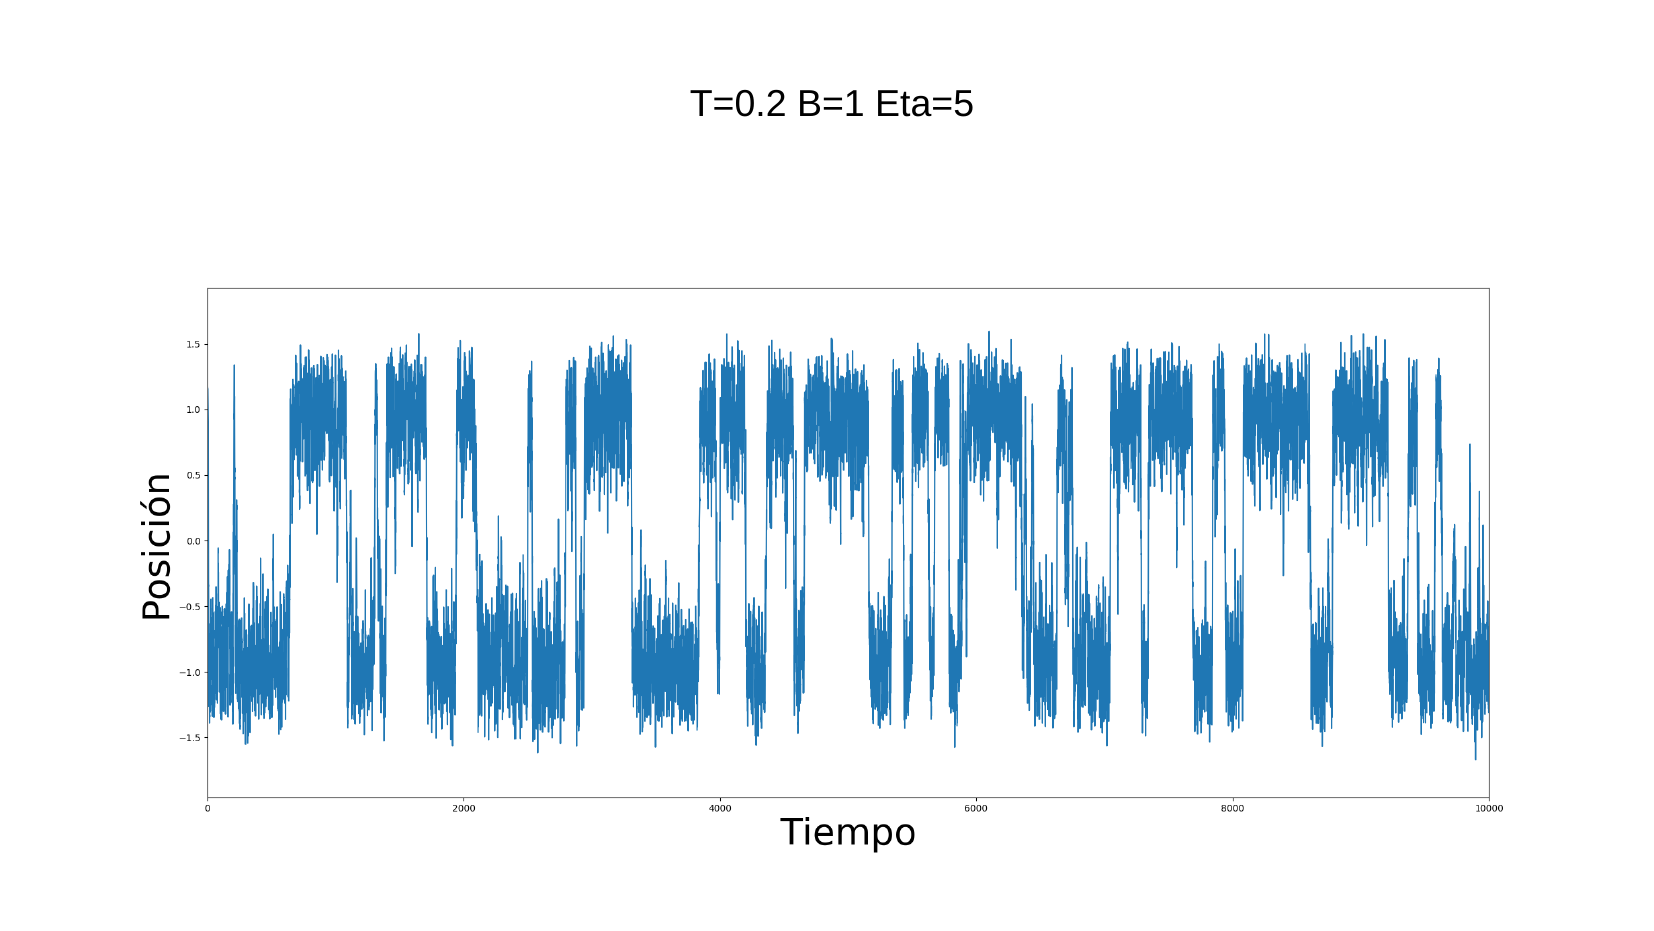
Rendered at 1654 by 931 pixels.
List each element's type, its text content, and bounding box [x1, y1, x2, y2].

text_box T=0.2 B=1 Eta=5 [675, 75, 1063, 132]
picture [0, 208, 1654, 871]
